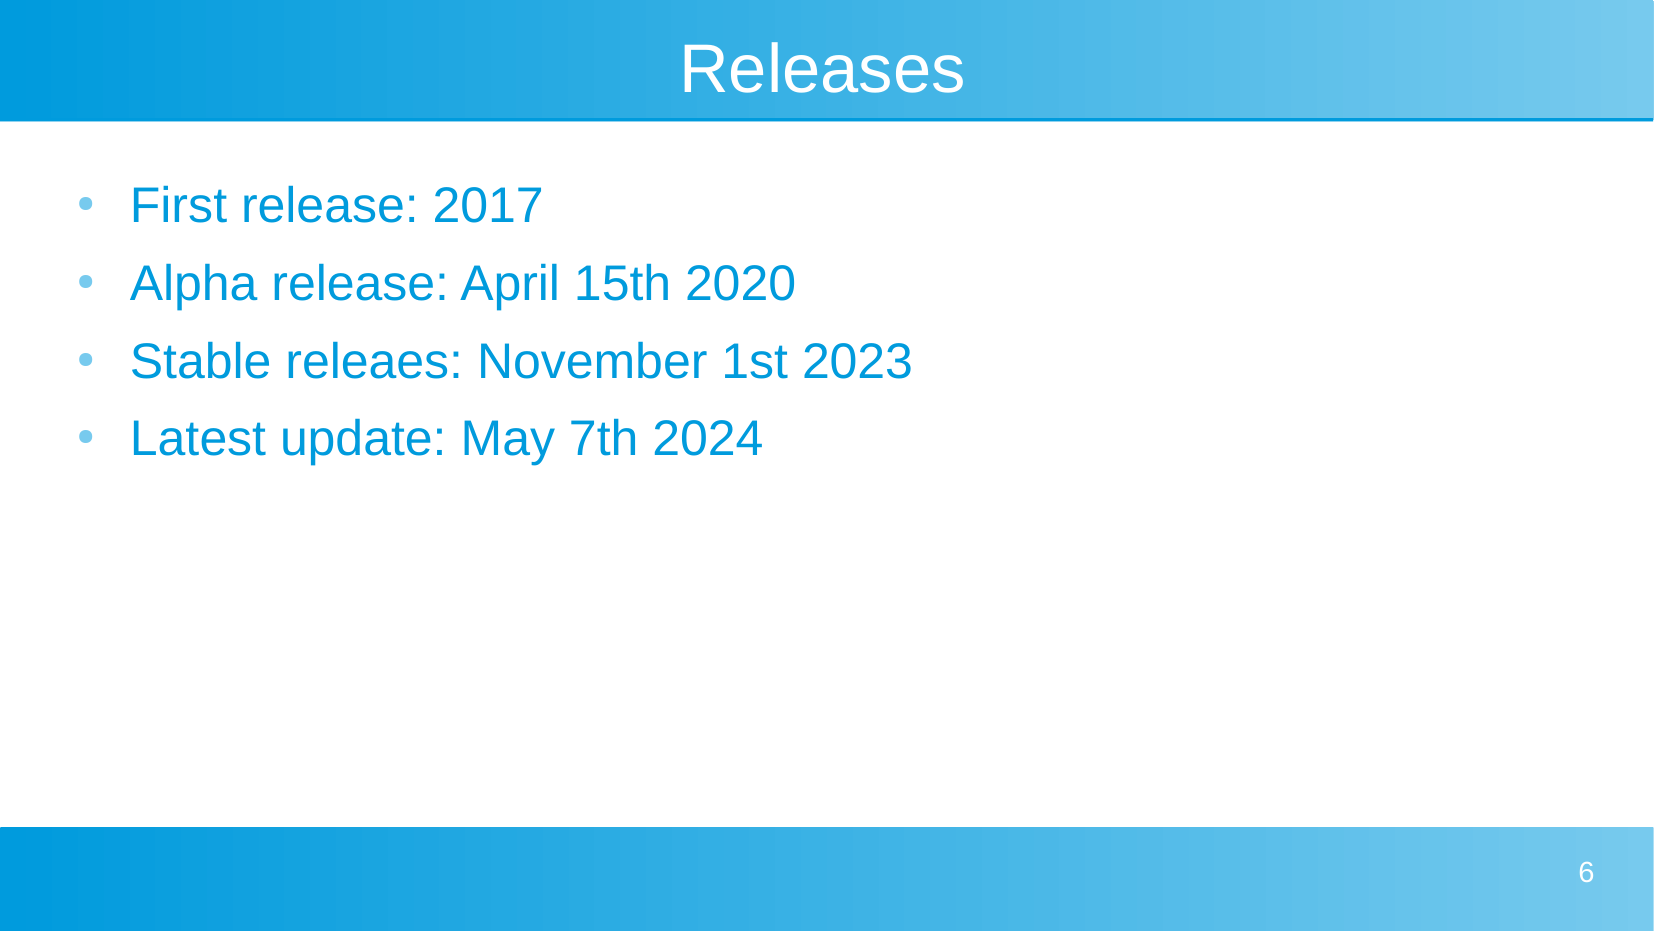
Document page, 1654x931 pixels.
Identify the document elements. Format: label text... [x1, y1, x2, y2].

title Releases [59, 29, 1595, 108]
list First release: 2017 Alpha release: April 15th 2020 Stable releaes: November 1st 2023 Latest update: May 7th 2024 [59, 177, 1595, 768]
